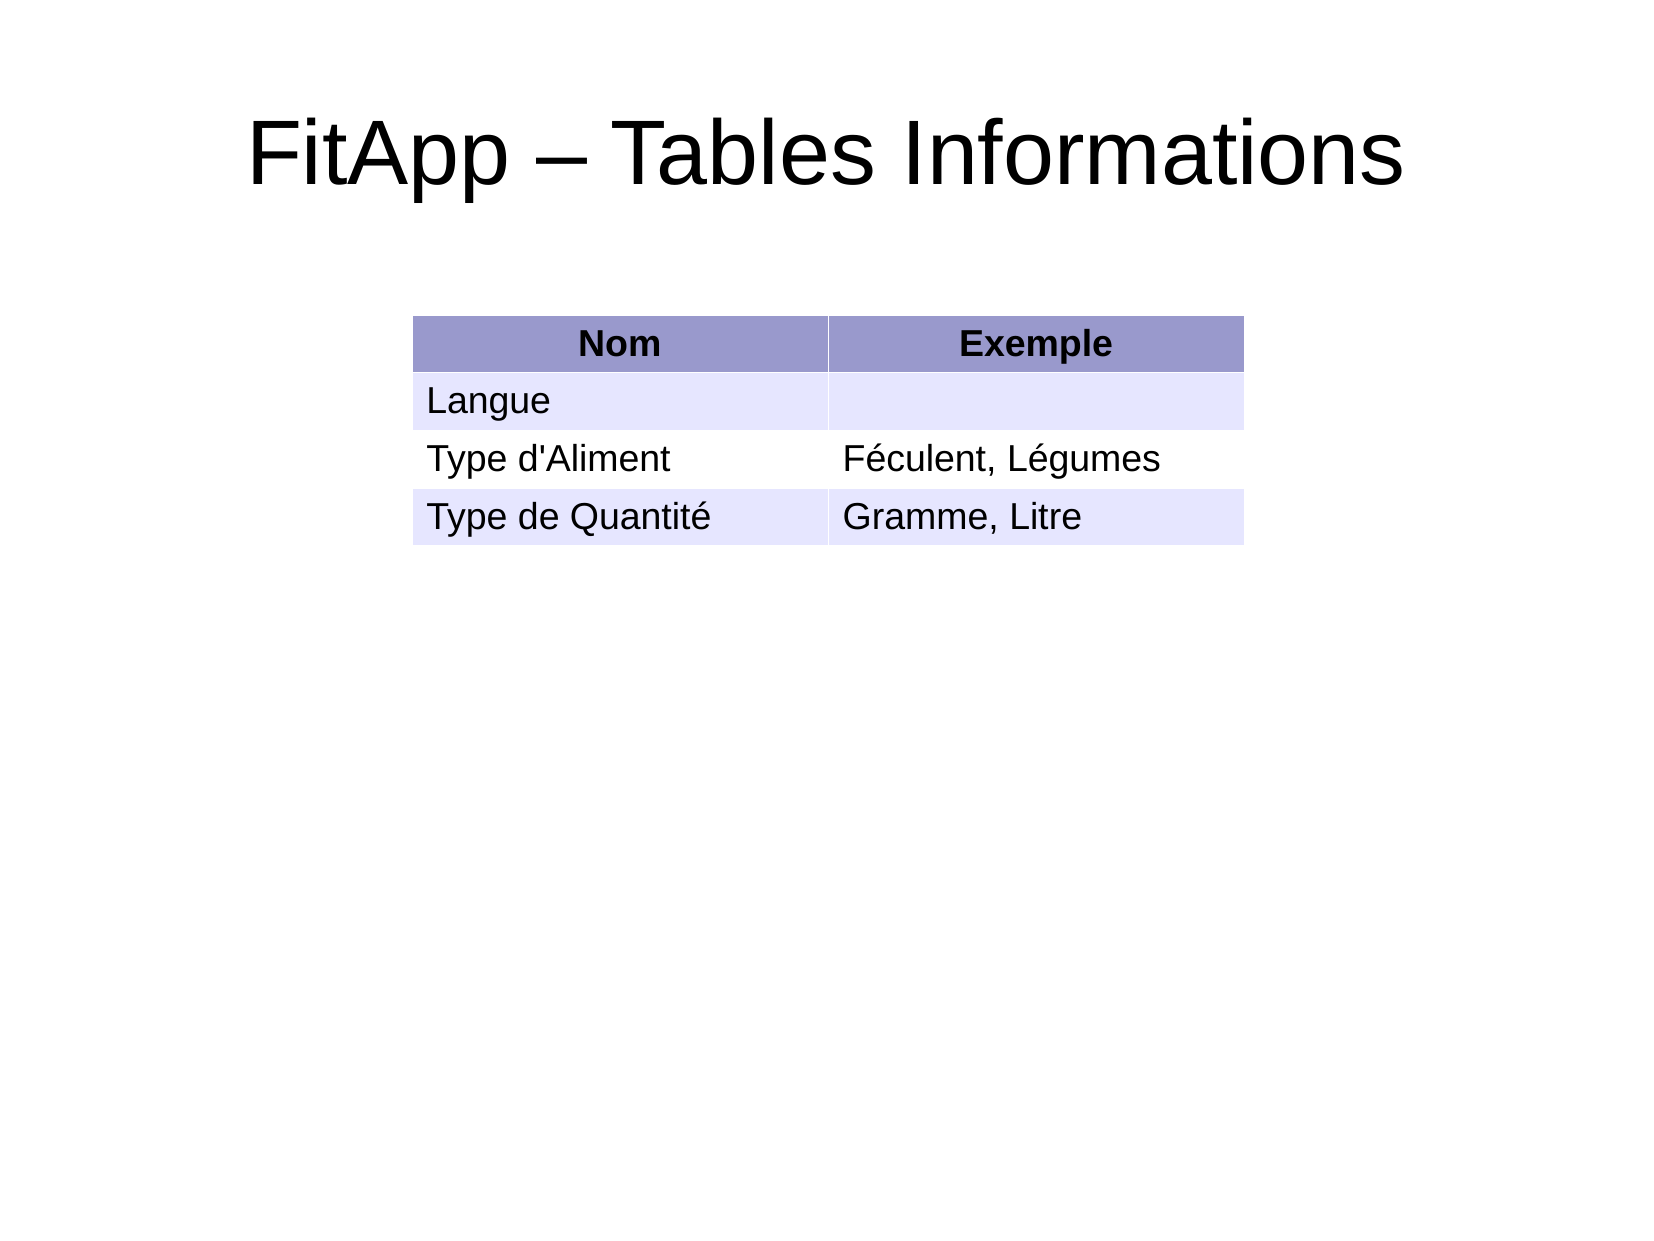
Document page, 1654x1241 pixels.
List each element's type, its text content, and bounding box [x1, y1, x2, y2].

title FitApp – Tables Informations [82, 49, 1571, 257]
table_header Exemple [829, 316, 1244, 372]
table_cell [413, 546, 828, 603]
table_cell Type d'Aliment [413, 431, 828, 488]
table_cell [829, 546, 1244, 603]
table_cell Type de Quantité [413, 489, 828, 545]
table_cell Langue [413, 373, 828, 430]
table_cell Gramme, Litre [829, 489, 1244, 545]
table_cell [829, 373, 1244, 430]
table_header Nom [413, 316, 828, 372]
table_cell Féculent, Légumes [829, 431, 1244, 488]
